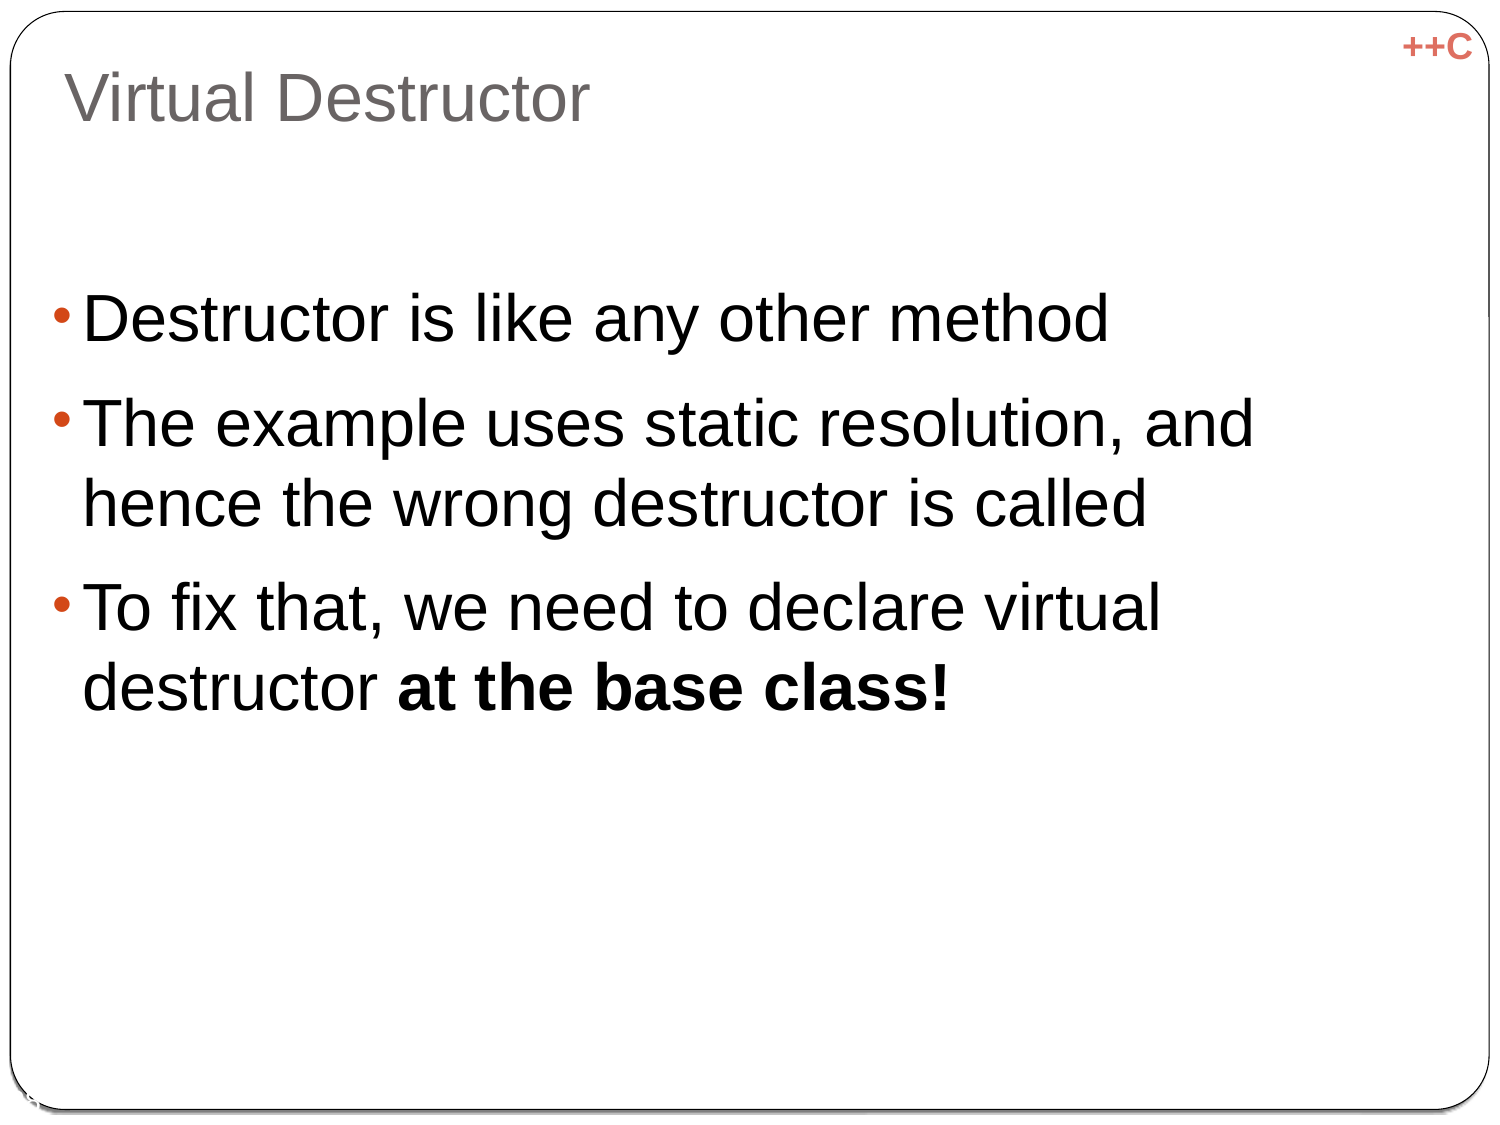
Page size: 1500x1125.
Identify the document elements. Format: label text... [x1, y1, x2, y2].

title Virtual Destructor [50, 45, 1450, 150]
slide_number <number> [0, 1074, 50, 1125]
list Destructor is like any other method The example uses static resolution, and hence the wrong destructor is called To fix that, we need to declare virtual destructor at the base class! [37, 162, 1463, 1088]
